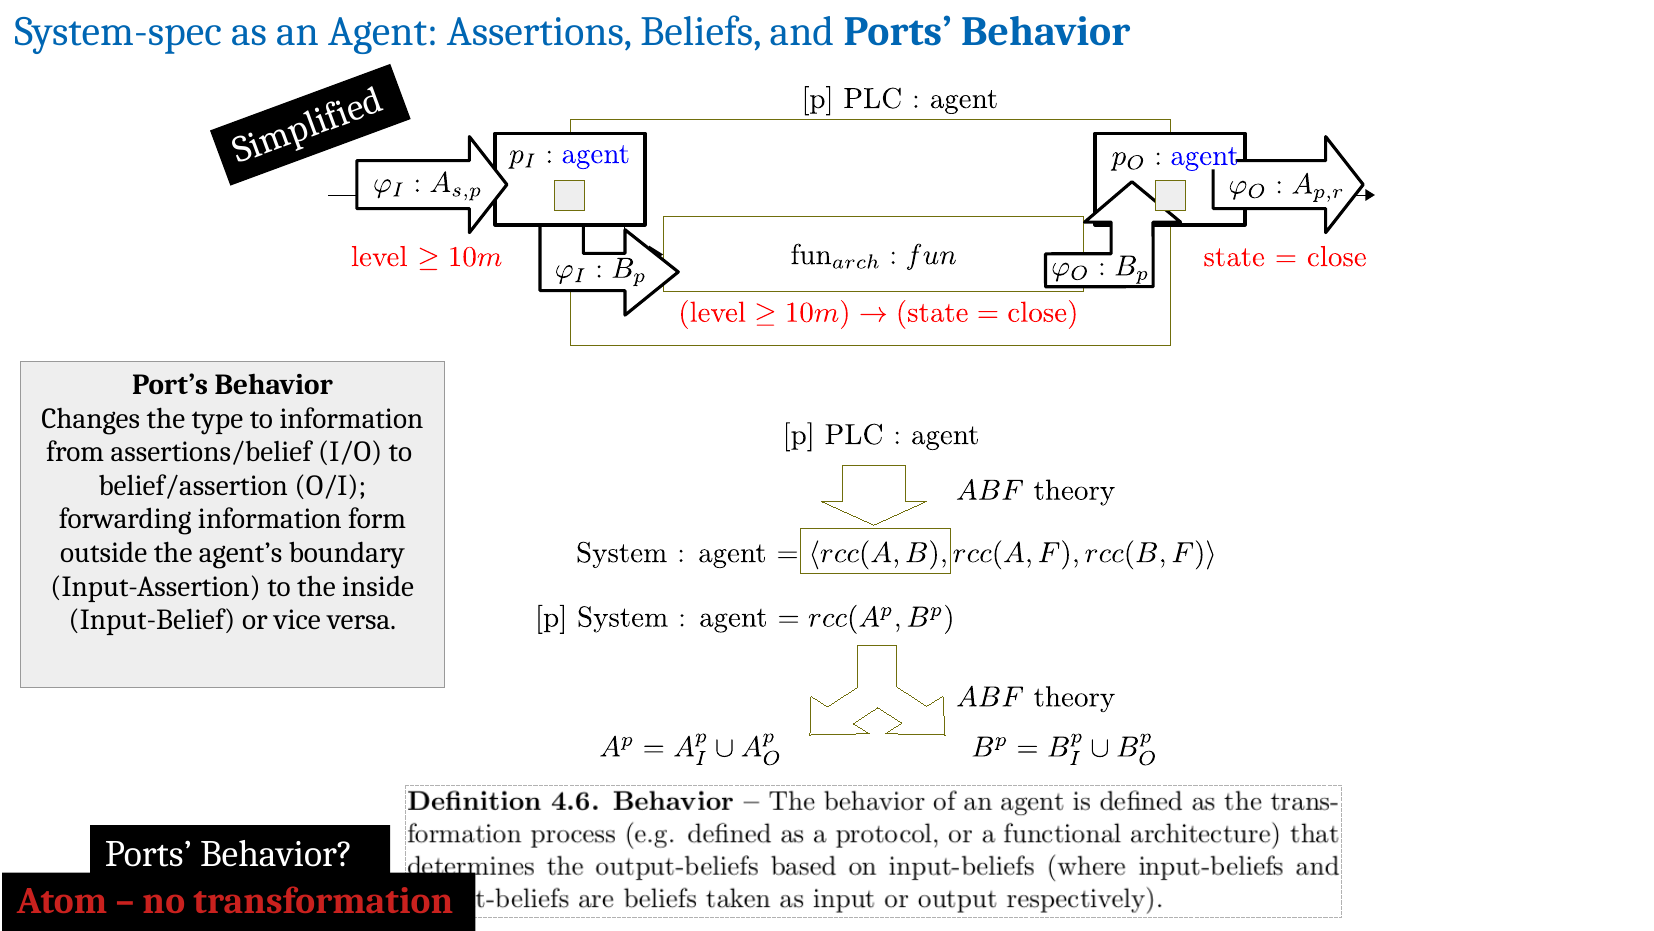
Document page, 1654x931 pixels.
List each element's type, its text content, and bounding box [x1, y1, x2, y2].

picture [1203, 245, 1366, 267]
picture [599, 733, 780, 766]
text_box Ports’ Behavior? [90, 825, 391, 872]
text_box System-spec as an Agent: Assertions, Beliefs, and Ports’ Behavior [0, 0, 1201, 65]
picture [951, 539, 1215, 571]
picture [533, 603, 953, 635]
picture [781, 421, 979, 453]
picture [351, 245, 502, 271]
picture [1050, 254, 1149, 285]
picture [574, 539, 800, 571]
picture [405, 785, 1342, 918]
picture [678, 300, 1076, 329]
text_box [356, 133, 646, 233]
text_box [540, 119, 1364, 346]
picture [955, 478, 1115, 506]
text_box Atom – no transformation [2, 872, 476, 931]
picture [553, 256, 646, 288]
picture [800, 85, 998, 117]
picture [371, 170, 482, 202]
picture [955, 685, 1115, 713]
picture [971, 733, 1155, 766]
picture [790, 243, 956, 271]
text_box Port’s Behavior Changes the type to information from assertions/belief (I/O) to belief/assertion (O/I); forwarding information form outside the agent’s boundary (Input-Assertion) to the inside (Input-Belief) or vice versa. [20, 361, 445, 688]
picture [507, 144, 630, 171]
picture [1110, 147, 1344, 203]
picture [801, 539, 950, 571]
text_box Simplified [210, 65, 411, 186]
